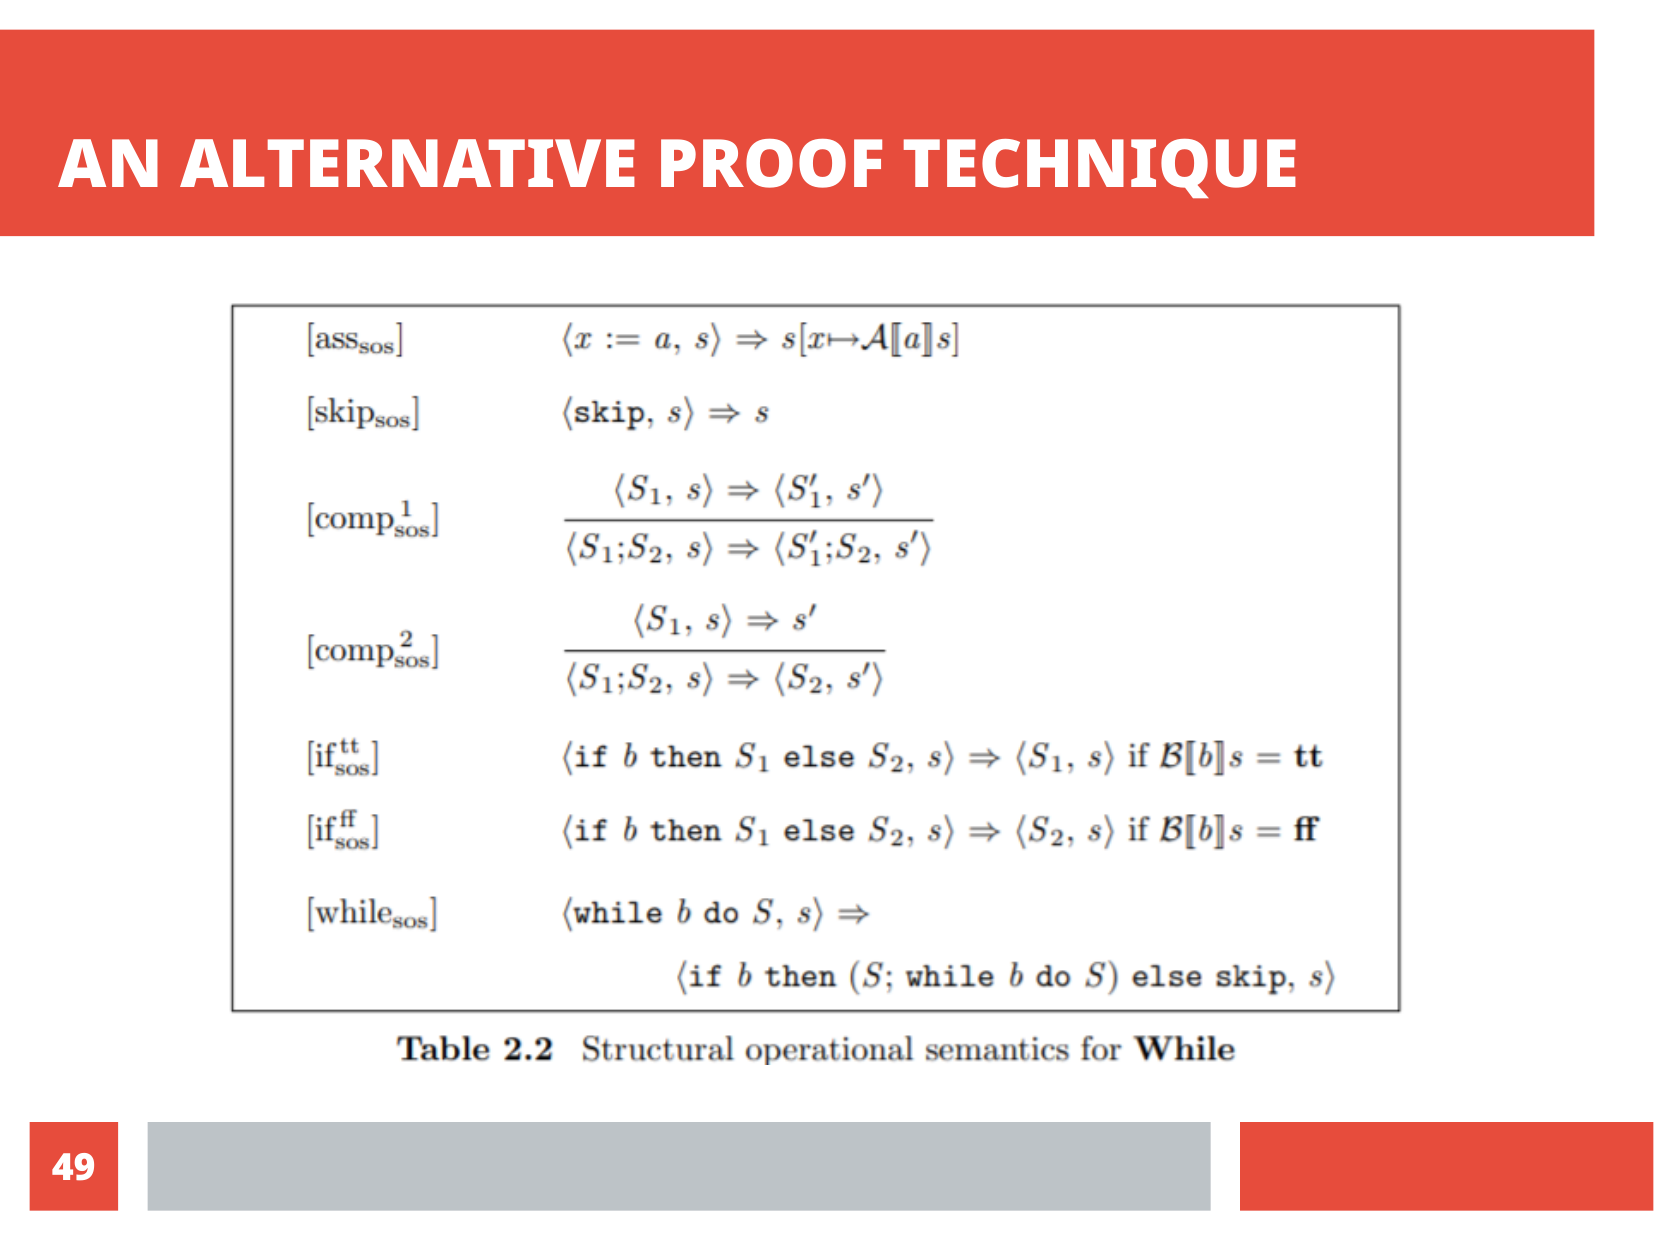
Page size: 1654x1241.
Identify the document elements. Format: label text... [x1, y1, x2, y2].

picture [220, 297, 1411, 1066]
title AN ALTERNATIVE PROOF TECHNIQUE [59, 59, 1595, 207]
